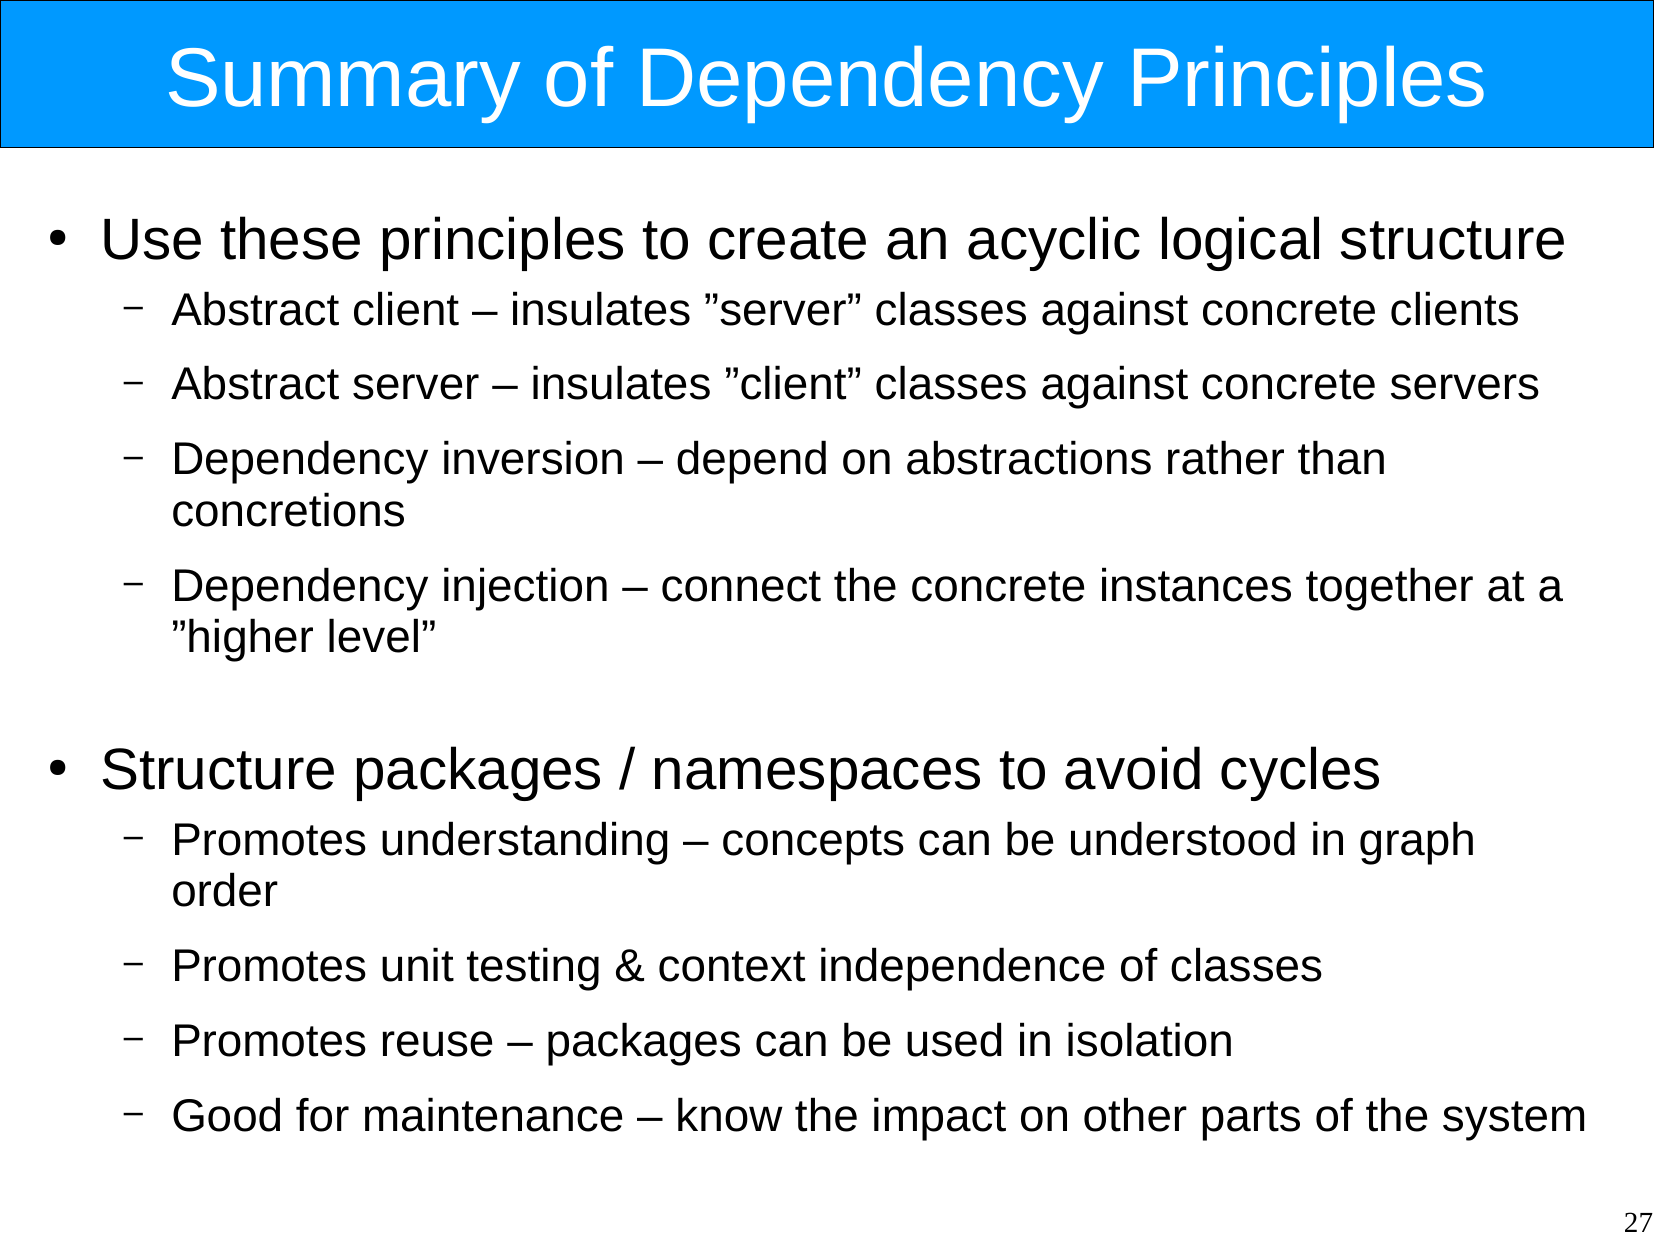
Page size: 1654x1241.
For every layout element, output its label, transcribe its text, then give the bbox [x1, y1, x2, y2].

list Use these principles to create an acyclic logical structure Abstract client – insulates ”server” classes against concrete clients Abstract server – insulates ”client” classes against concrete servers Dependency inversion – depend on abstractions rather than concretions Dependency injection – connect the concrete instances together at a ”higher level” Structure packages / namespaces to avoid cycles Promotes understanding – concepts can be understood in graph order Promotes unit testing & context independence of classes Promotes reuse – packages can be used in isolation Good for maintenance – know the impact on other parts of the system [29, 206, 1595, 1196]
title Summary of Dependency Principles [82, 13, 1571, 142]
